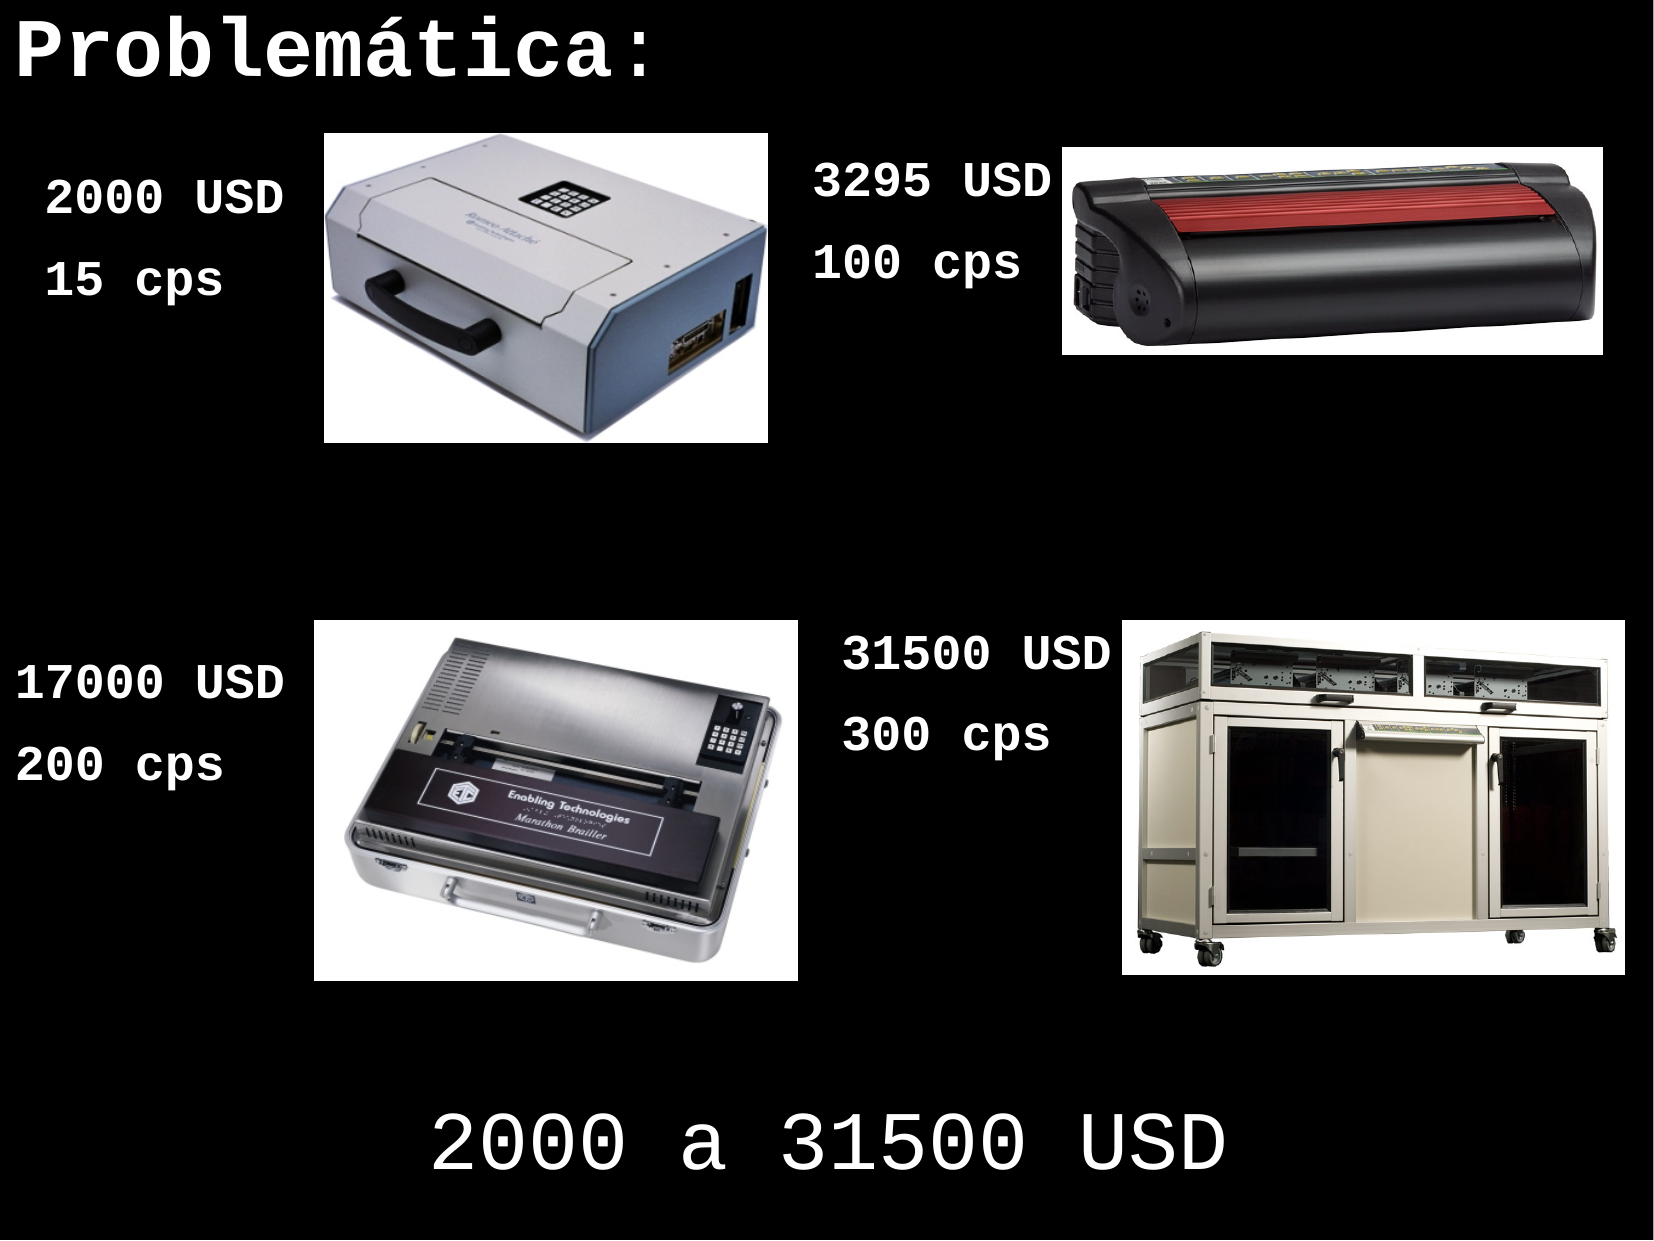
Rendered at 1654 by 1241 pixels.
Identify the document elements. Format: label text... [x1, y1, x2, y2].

picture [1122, 620, 1625, 975]
text_box 2000 USD 15 cps [29, 164, 325, 325]
text_box 3295 USD 100 cps [797, 147, 1211, 349]
text_box Problemática: [0, 0, 680, 110]
text_box 17000 USD 200 cps [0, 649, 355, 810]
picture [324, 133, 768, 443]
picture [1062, 147, 1603, 355]
text_box 31500 USD 300 cps [826, 620, 1182, 781]
text_box 2000 a 31500 USD [413, 1092, 1244, 1202]
picture [314, 620, 798, 981]
